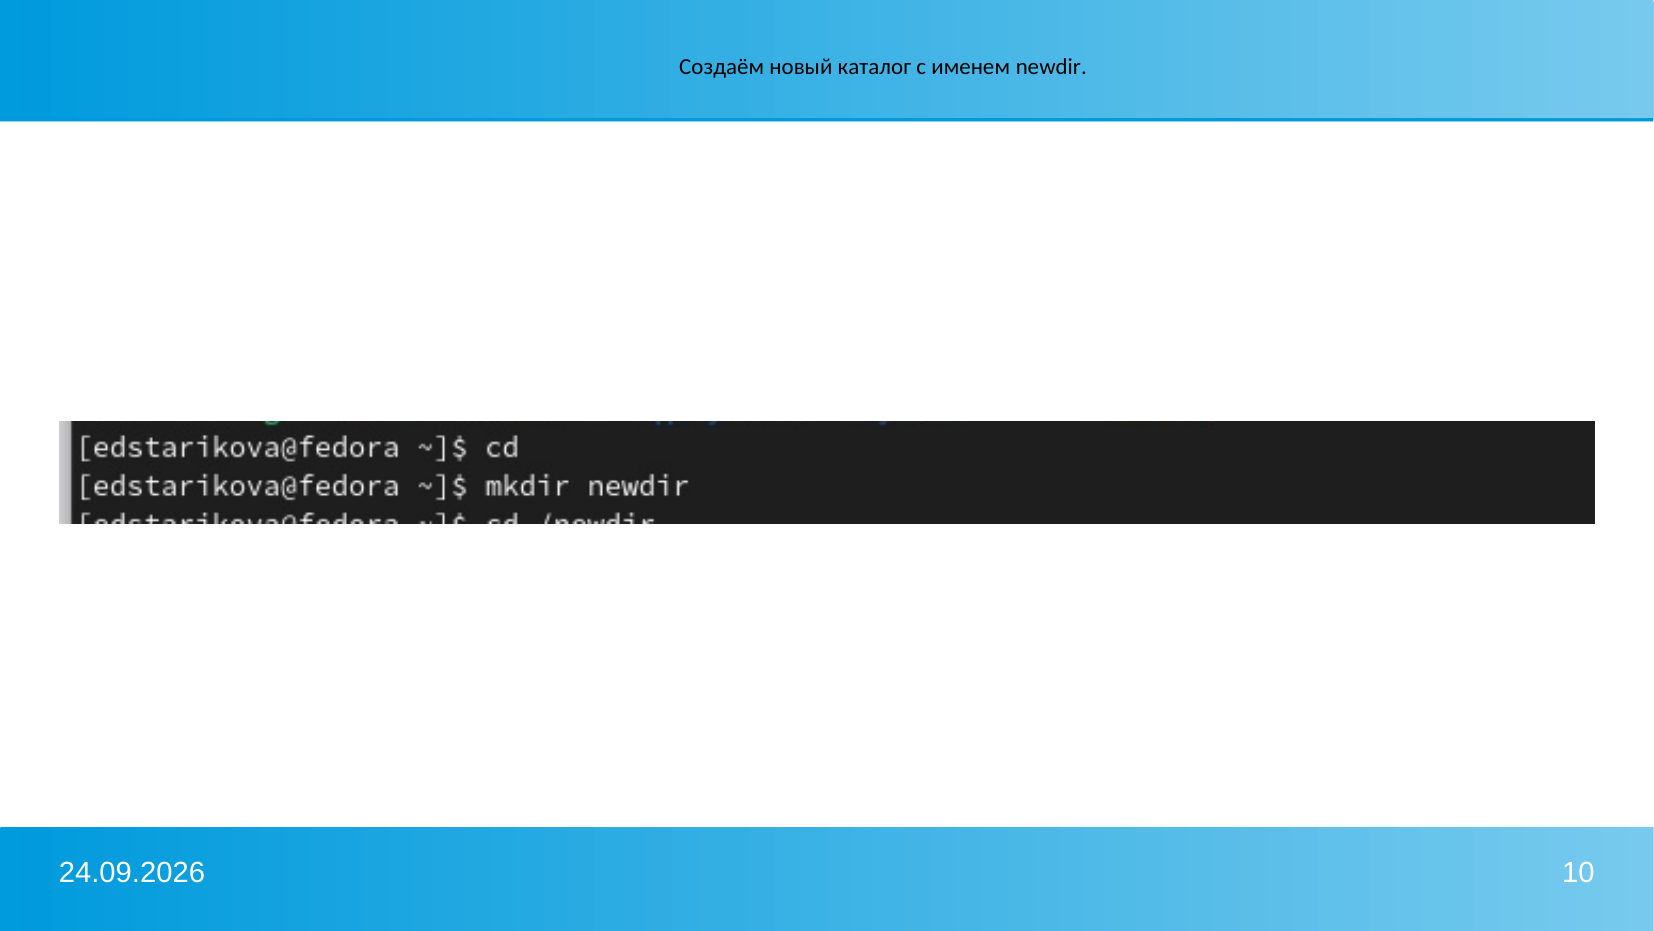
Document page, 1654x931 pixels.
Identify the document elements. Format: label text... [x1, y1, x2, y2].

title Создаём новый каталог с именем newdir. [59, 29, 1595, 108]
picture [59, 421, 1595, 524]
